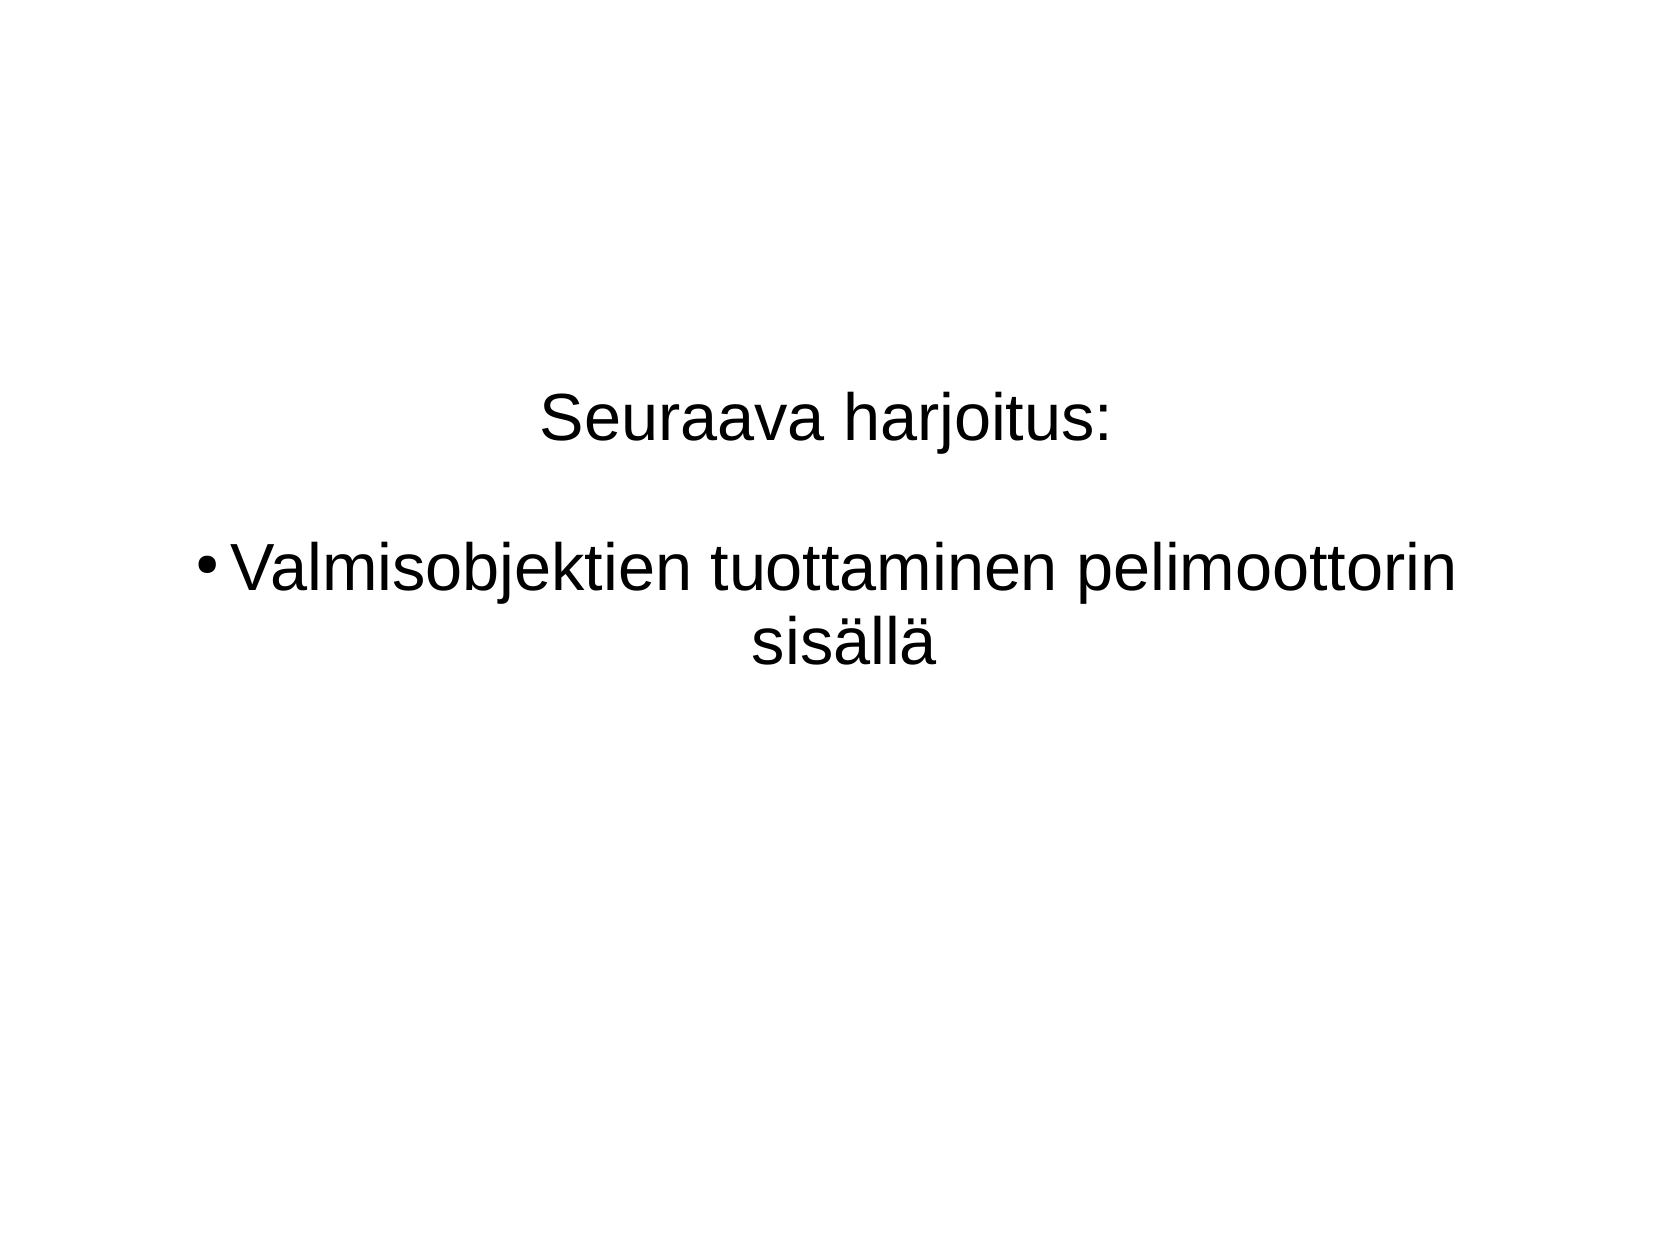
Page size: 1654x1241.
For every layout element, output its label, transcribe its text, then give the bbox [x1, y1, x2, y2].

subtitle Seuraava harjoitus: Valmisobjektien tuottaminen pelimoottorin sisällä [82, 49, 1571, 1010]
